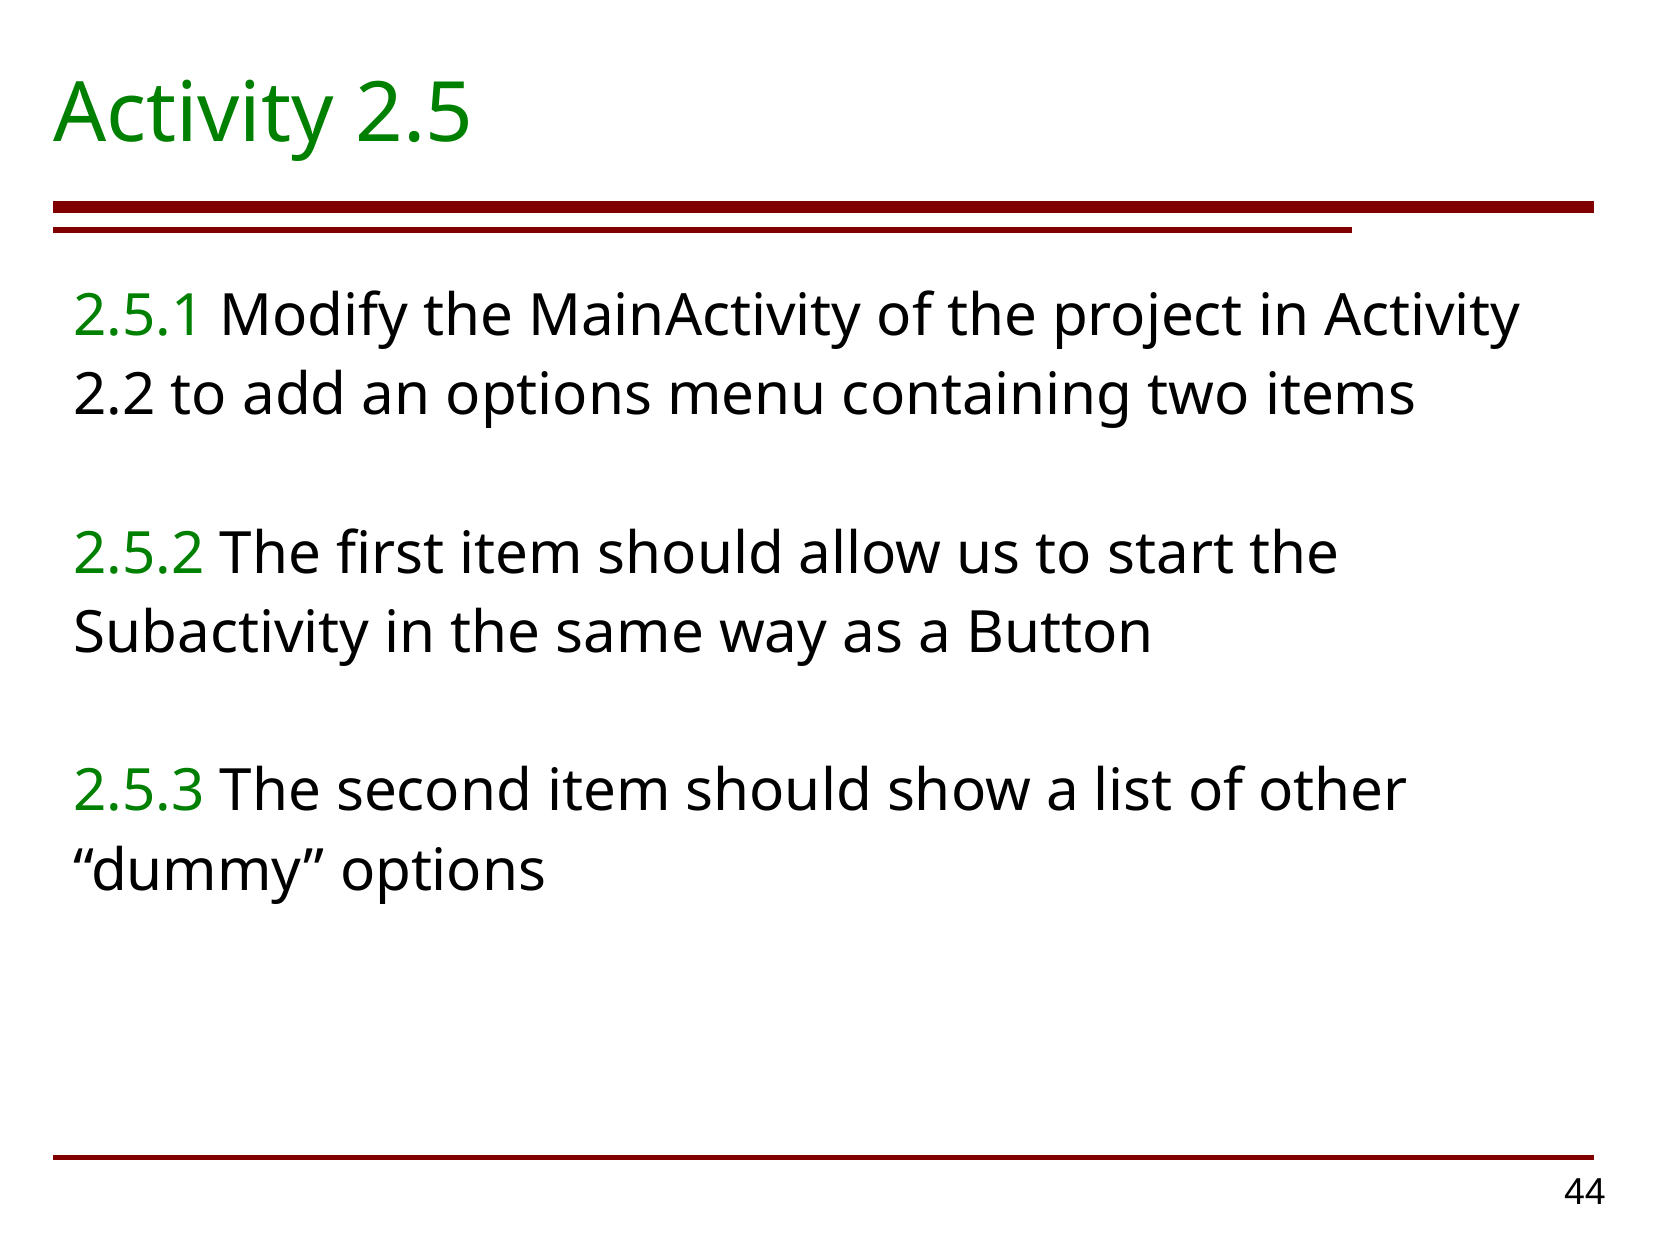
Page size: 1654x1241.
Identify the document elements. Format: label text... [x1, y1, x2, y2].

subtitle Activity 2.5 [53, 48, 1542, 172]
text_box <número> [35, 1163, 1654, 1221]
text_box 2.5.1 Modify the MainActivity of the project in Activity 2.2 to add an options menu containing two items 2.5.2 The first item should allow us to start the Subactivity in the same way as a Button 2.5.3 The second item should show a list of other “dummy” options [59, 265, 1589, 1193]
